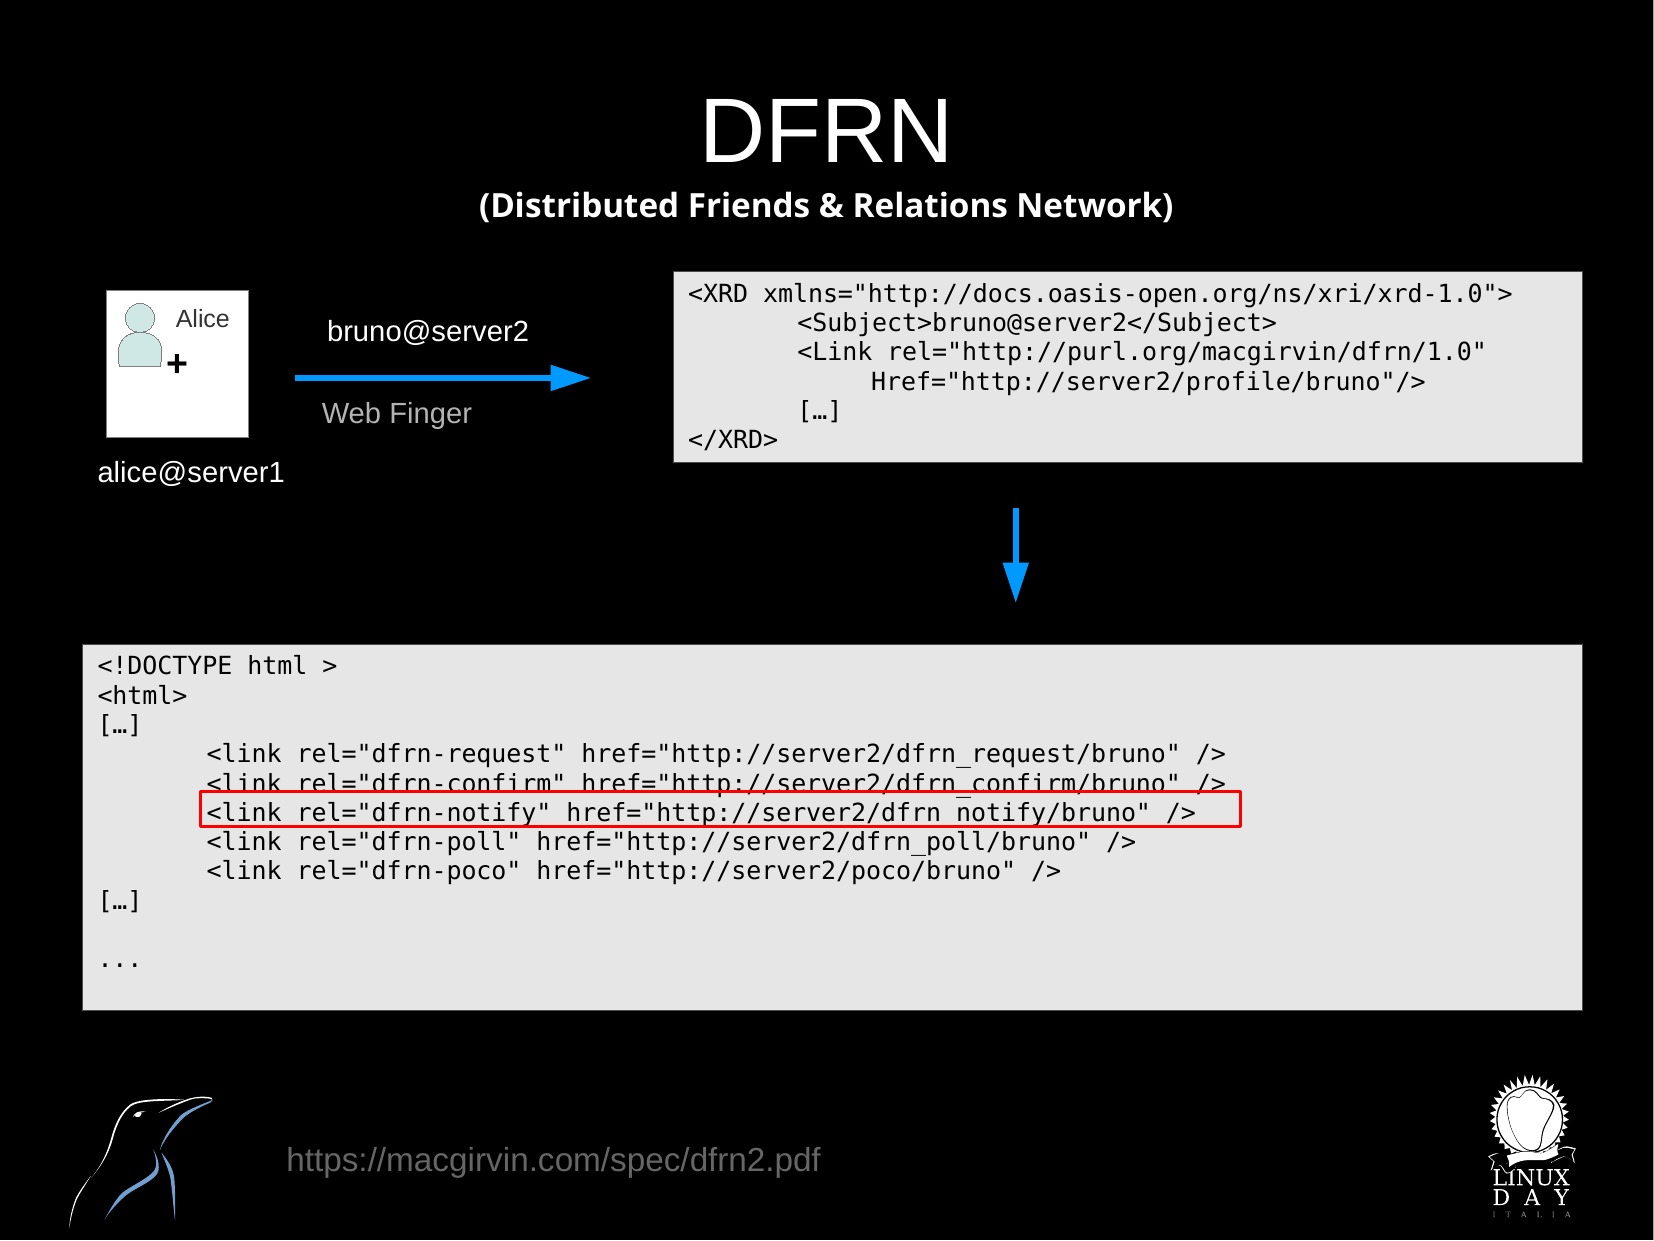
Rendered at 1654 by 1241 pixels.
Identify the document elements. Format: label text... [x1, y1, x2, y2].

text_box bruno@server2 [312, 307, 615, 355]
text_box <XRD xmlns="http://docs.oasis-open.org/ns/xri/xrd-1.0"> <Subject>bruno@server2</Subject> <Link rel="http://purl.org/macgirvin/dfrn/1.0" Href="http://server2/profile/bruno"/> […] </XRD> [673, 271, 1583, 463]
text_box https://macgirvin.com/spec/dfrn2.pdf [271, 1133, 1441, 1186]
list [82, 290, 1571, 644]
text_box Alice [160, 297, 245, 341]
text_box Web Finger [307, 389, 559, 438]
title DFRN (Distributed Friends & Relations Network) [82, 49, 1571, 257]
text_box <!DOCTYPE html > <html> […] <link rel="dfrn-request" href="http://server2/dfrn_request/bruno" /> <link rel="dfrn-confirm" href="http://server2/dfrn_confirm/bruno" /> <link rel="dfrn-notify" href="http://server2/dfrn_notify/bruno" /> <link rel="dfrn-poll" href="http://server2/dfrn_poll/bruno" /> <link rel="dfrn-poco" href="http://server2/poco/bruno" /> […] ... [82, 644, 1583, 1011]
text_box [118, 303, 162, 367]
text_box alice@server1 [82, 448, 371, 497]
text_box + [106, 290, 249, 438]
